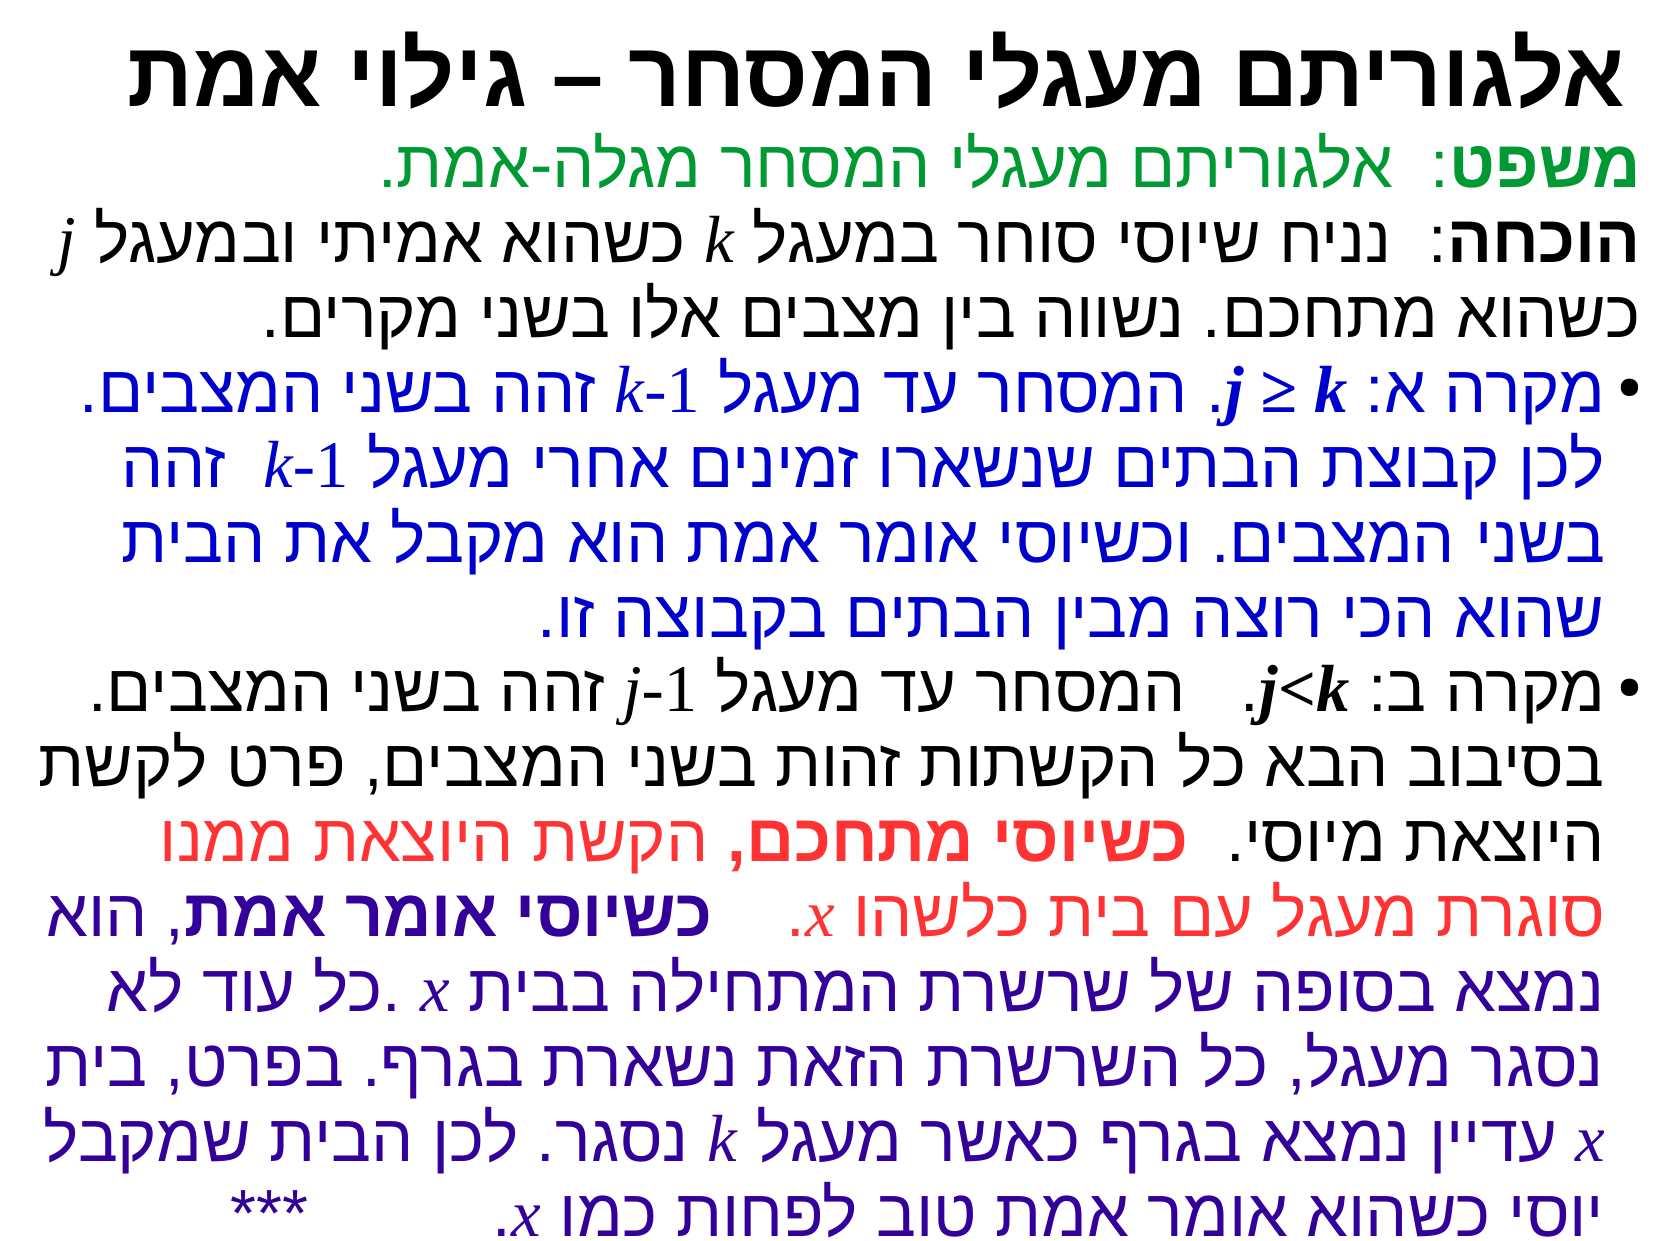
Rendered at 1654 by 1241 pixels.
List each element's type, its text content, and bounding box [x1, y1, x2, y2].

text_box משפט: אלגוריתם מעגלי המסחר מגלה-אמת. הוכחה: נניח שיוסי סוחר במעגל k כשהוא אמיתי ובמעגל j כשהוא מתחכם. נשווה בין מצבים אלו בשני מקרים. מקרה א: j ≥ k. המסחר עד מעגל k-1 זהה בשני המצבים. לכן קבוצת הבתים שנשארו זמינים אחרי מעגל k-1 זהה בשני המצבים. וכשיוסי אומר אמת הוא מקבל את הבית שהוא הכי רוצה מבין הבתים בקבוצה זו. מקרה ב: j<k. המסחר עד מעגל j-1 זהה בשני המצבים. בסיבוב הבא כל הקשתות זהות בשני המצבים, פרט לקשת היוצאת מיוסי. כשיוסי מתחכם, הקשת היוצאת ממנו סוגרת מעגל עם בית כלשהו x. כשיוסי אומר אמת, הוא נמצא בסופה של שרשרת המתחילה בבית x .כל עוד לא נסגר מעגל, כל השרשרת הזאת נשארת בגרף. בפרט, בית x עדיין נמצא בגרף כאשר מעגל k נסגר. לכן הבית שמקבל יוסי כשהוא אומר אמת טוב לפחות כמו x. *** [2, 120, 1654, 1241]
title אלגוריתם מעגלי המסחר – גילוי אמת [105, 0, 1651, 120]
